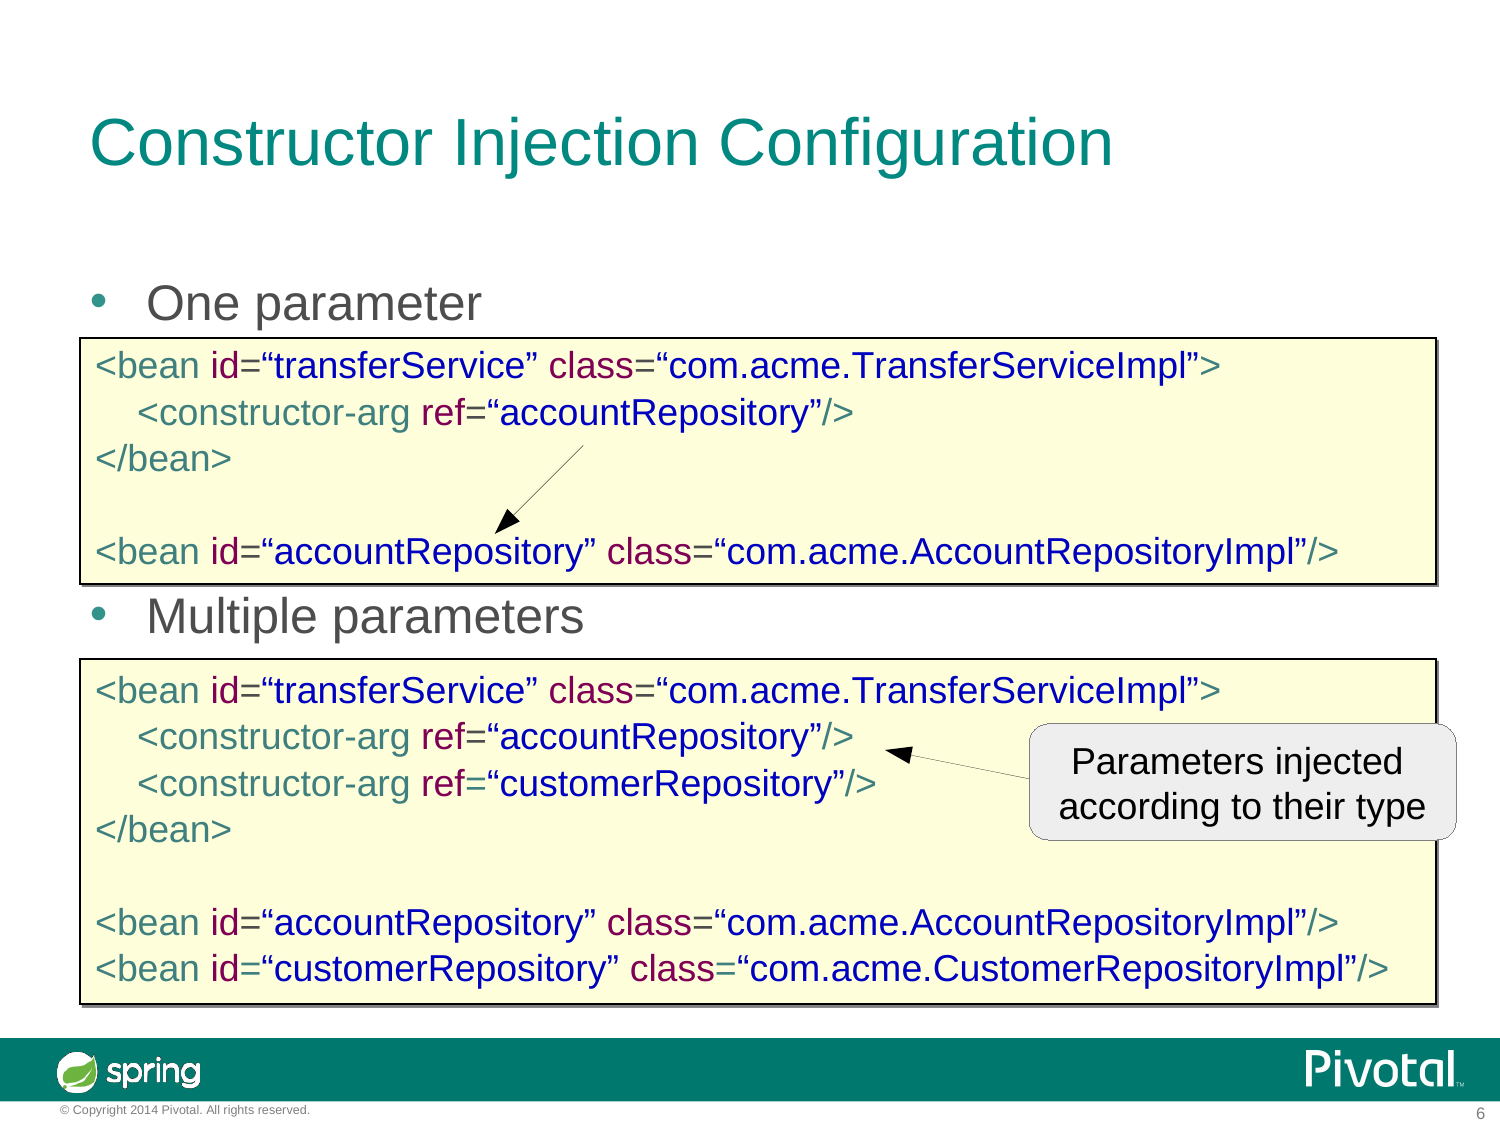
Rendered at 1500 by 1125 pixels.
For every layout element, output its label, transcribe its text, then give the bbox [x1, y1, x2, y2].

text_box Parameters injected according to their type [1029, 723, 1457, 841]
picture [32, 1041, 210, 1103]
list One parameter Multiple parameters [75, 262, 1426, 1005]
picture [1306, 1050, 1464, 1087]
title Constructor Injection Configuration [75, 45, 1426, 233]
